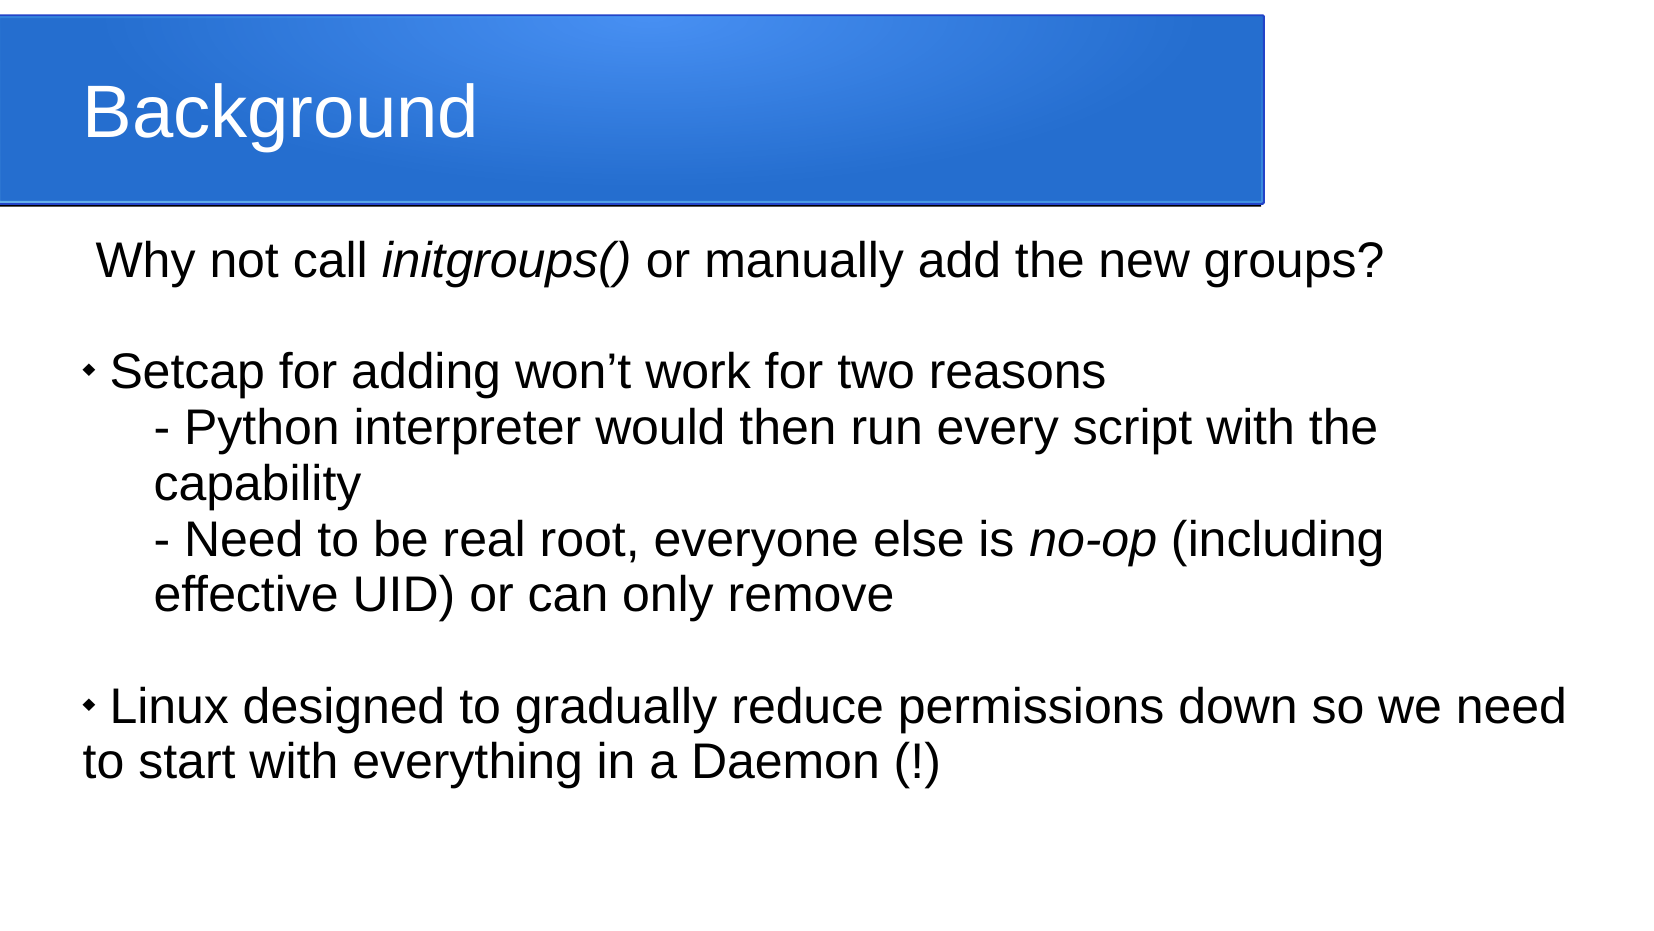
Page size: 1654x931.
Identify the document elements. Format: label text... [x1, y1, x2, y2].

subtitle Why not call initgroups() or manually add the new groups? Setcap for adding won’t work for two reasons - Python interpreter would then run every script with the capability - Need to be real root, everyone else is no-op (including effective UID) or can only remove Linux designed to gradually reduce permissions down so we need to start with everything in a Daemon (!) [82, 231, 1571, 846]
title Background [82, 35, 1235, 189]
